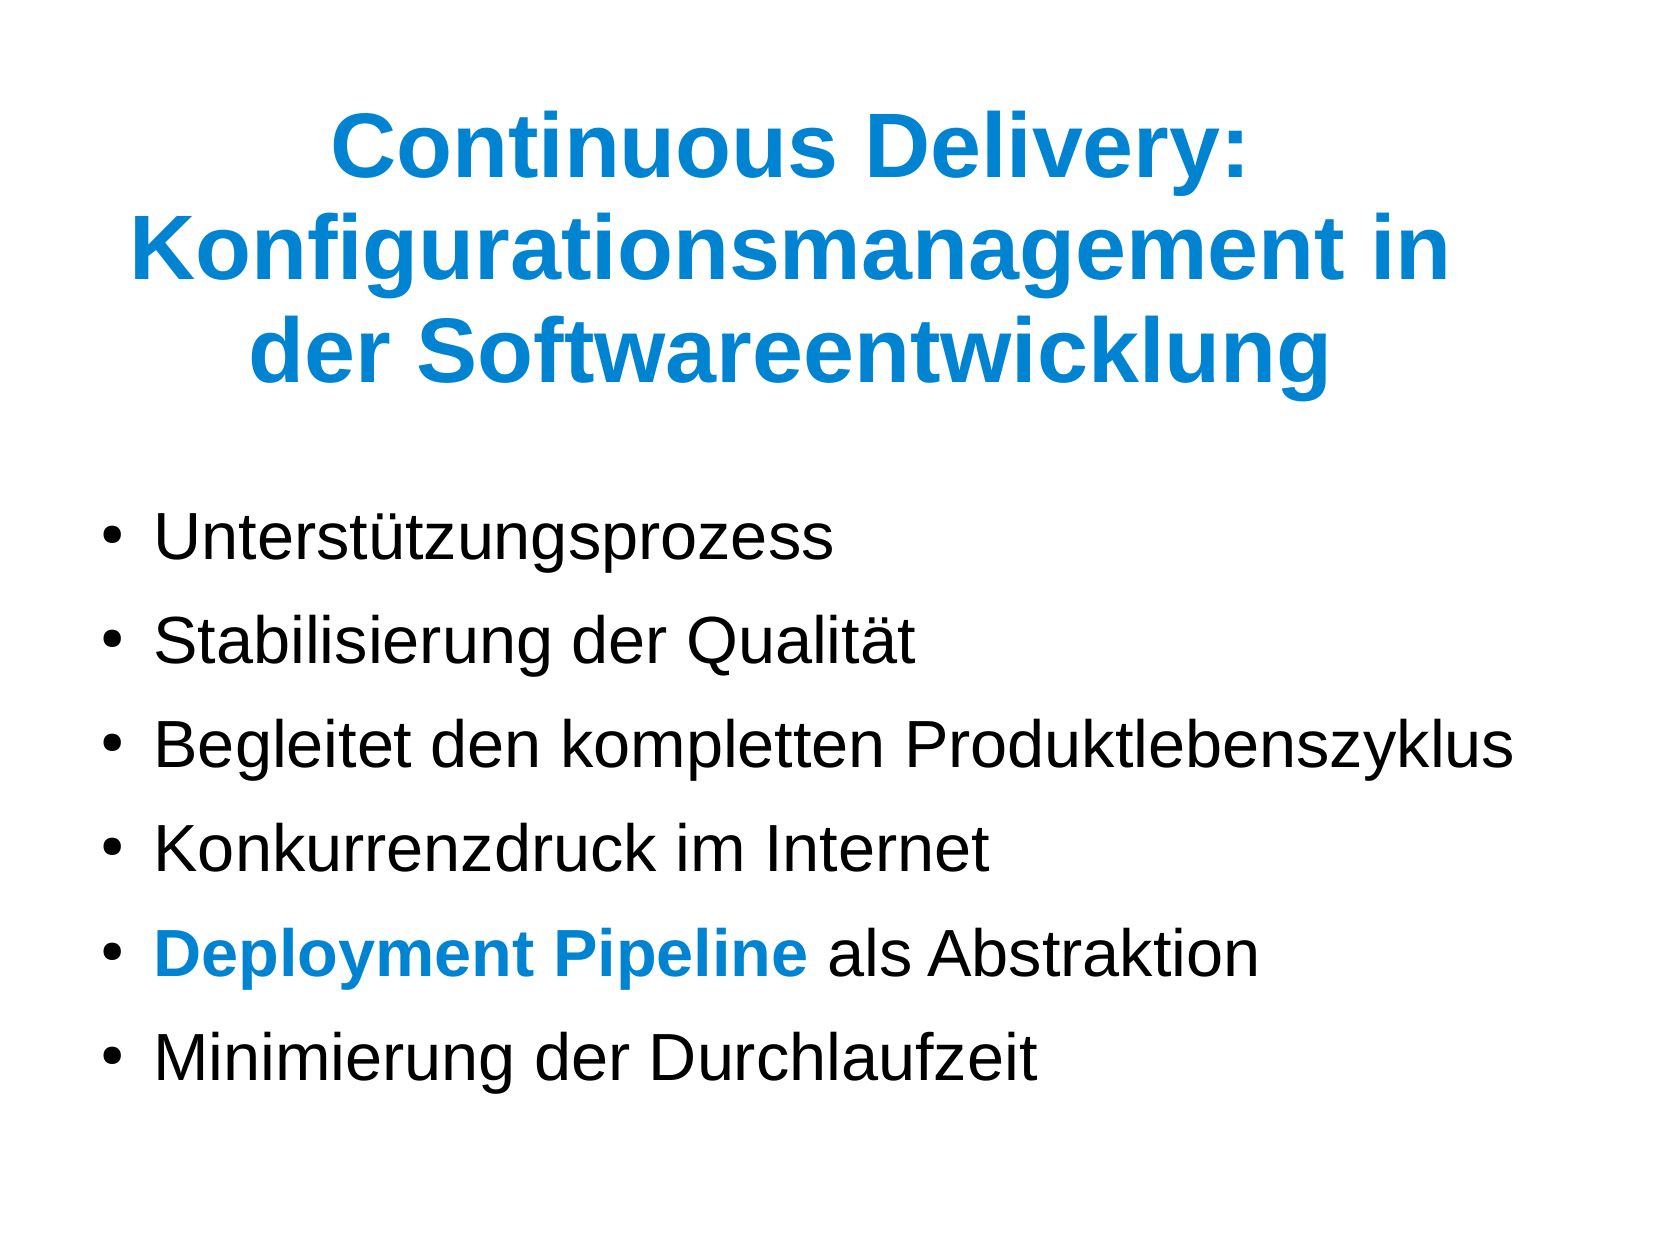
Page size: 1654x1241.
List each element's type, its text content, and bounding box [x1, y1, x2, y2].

list Unterstützungsprozess Stabilisierung der Qualität Begleitet den kompletten Produktlebenszyklus Konkurrenzdruck im Internet Deployment Pipeline als Abstraktion Minimierung der Durchlaufzeit [82, 290, 1571, 1199]
title Continuous Delivery: Konfigurationsmanagement in der Softwareentwicklung [47, 94, 1536, 505]
